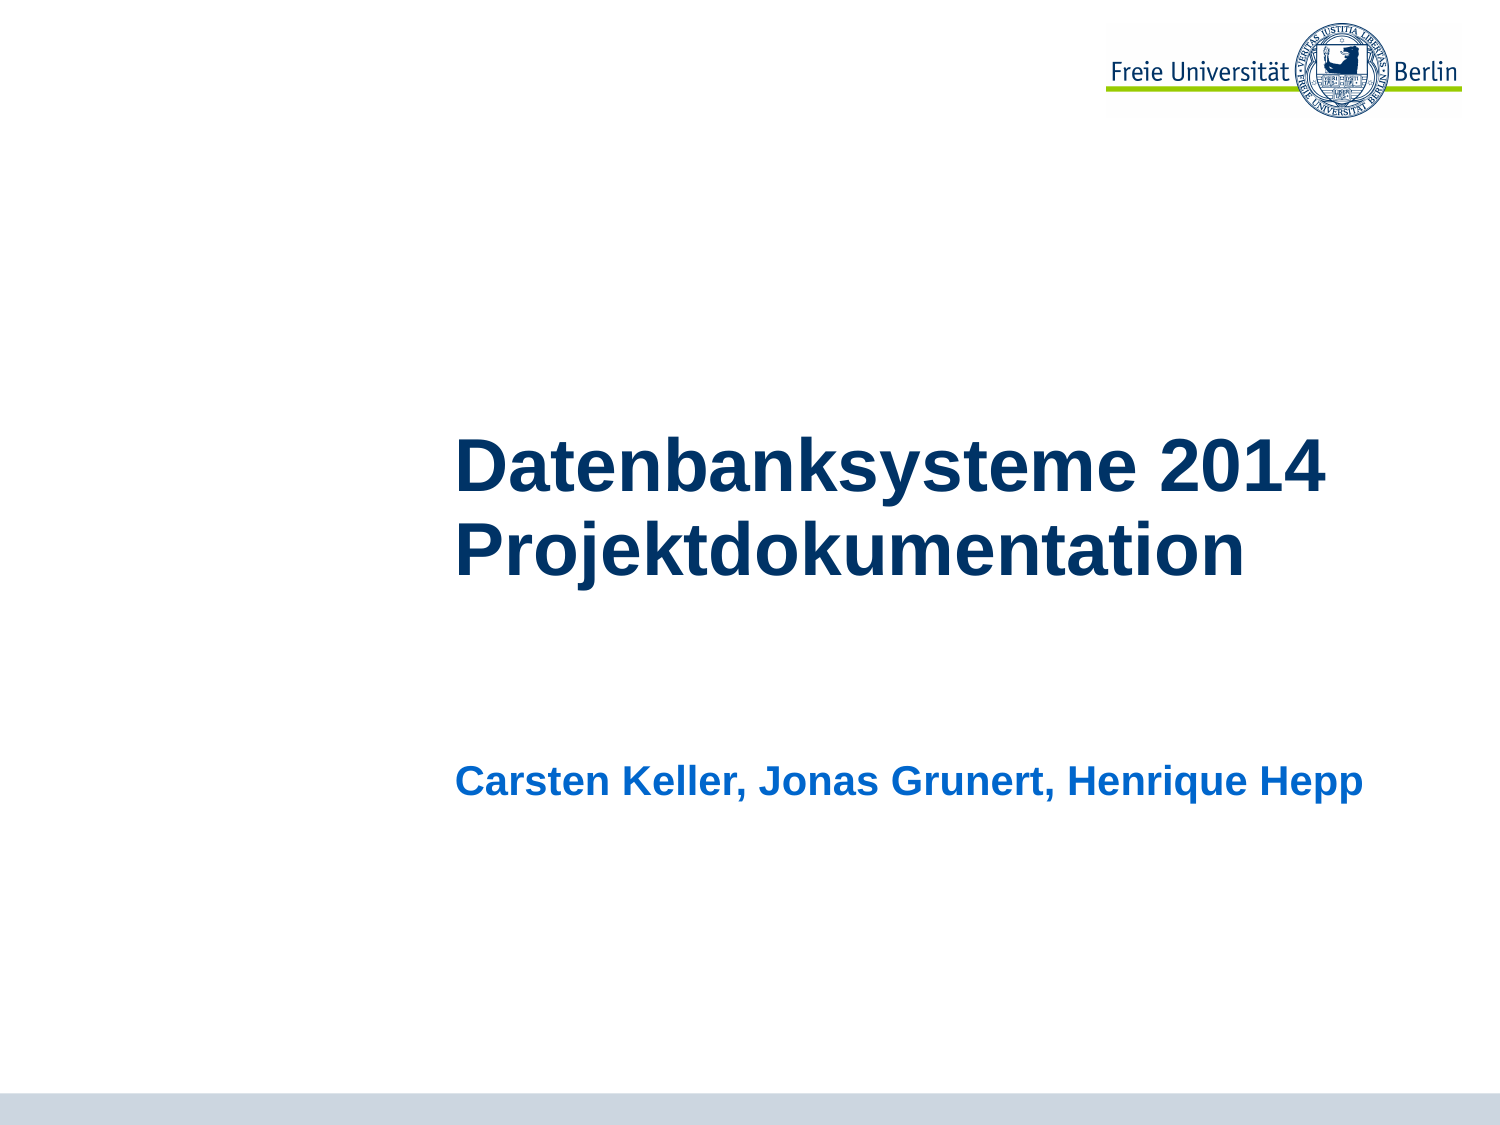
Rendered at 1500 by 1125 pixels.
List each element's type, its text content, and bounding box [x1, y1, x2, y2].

subtitle Carsten Keller, Jonas Grunert, Henrique Hepp [395, 757, 1459, 932]
picture [1106, 23, 1462, 118]
title Datenbanksysteme 2014 Projektdokumentation [395, 423, 1459, 665]
